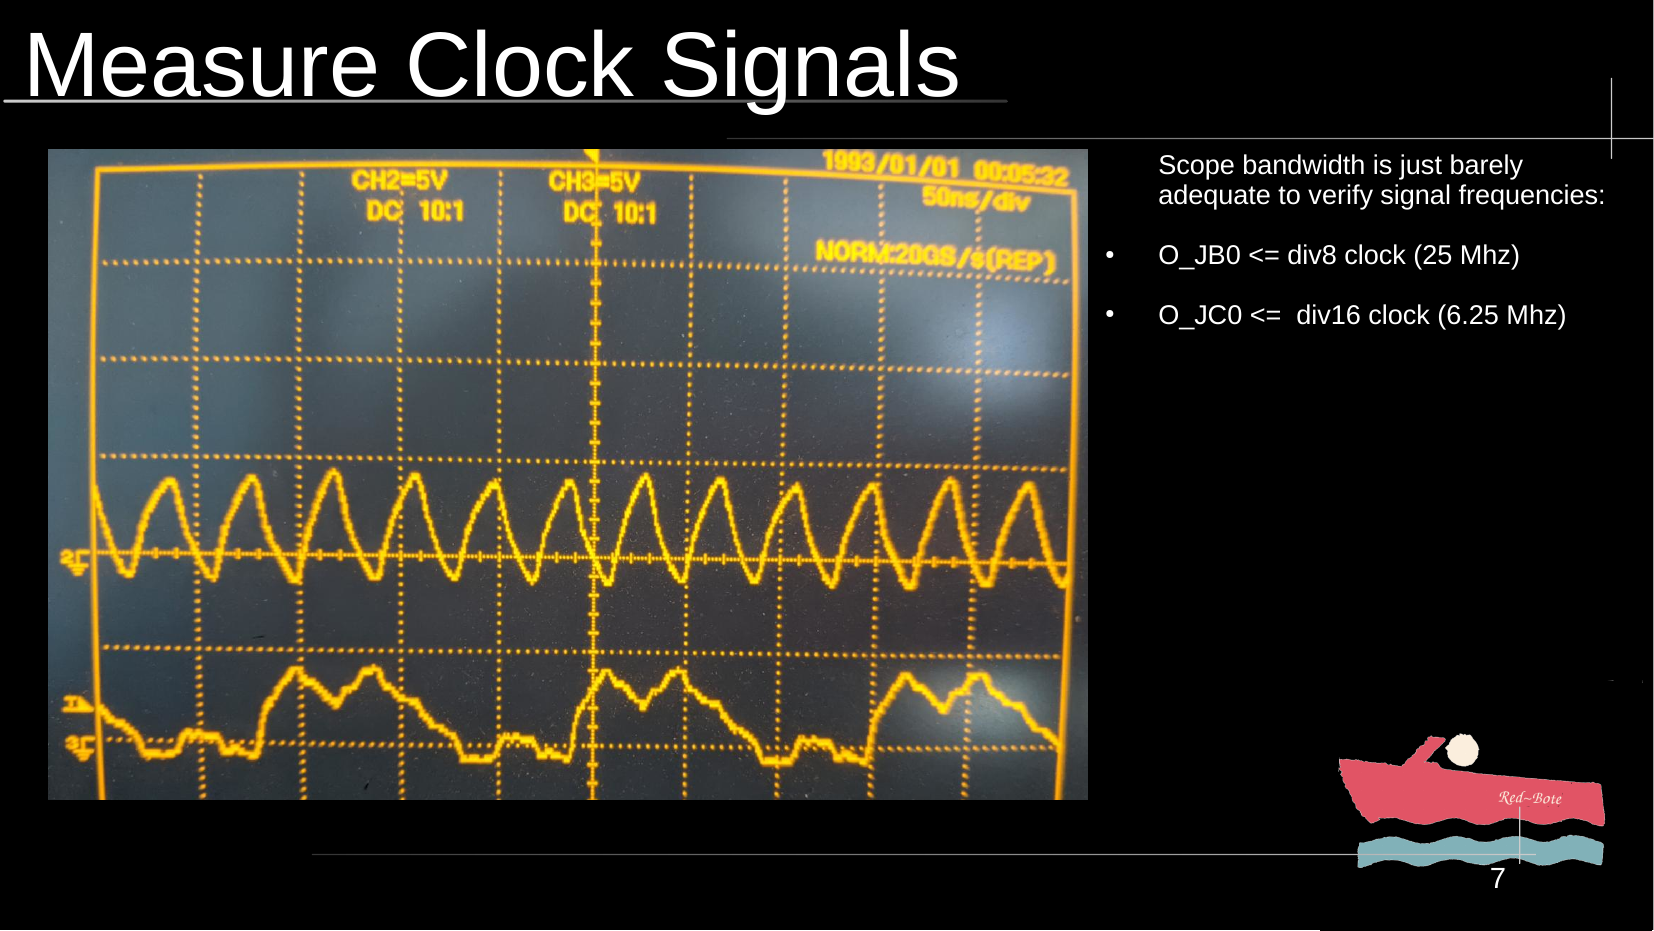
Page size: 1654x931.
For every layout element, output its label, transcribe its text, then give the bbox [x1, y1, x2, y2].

picture [1320, 680, 1652, 931]
list Scope bandwidth is just barely adequate to verify signal frequencies: O_JB0 <= div8 clock (25 Mhz) O_JC0 <= div16 clock (6.25 Mhz) [1088, 150, 1617, 676]
picture [48, 149, 1088, 800]
title Measure Clock Signals [23, 11, 1589, 119]
